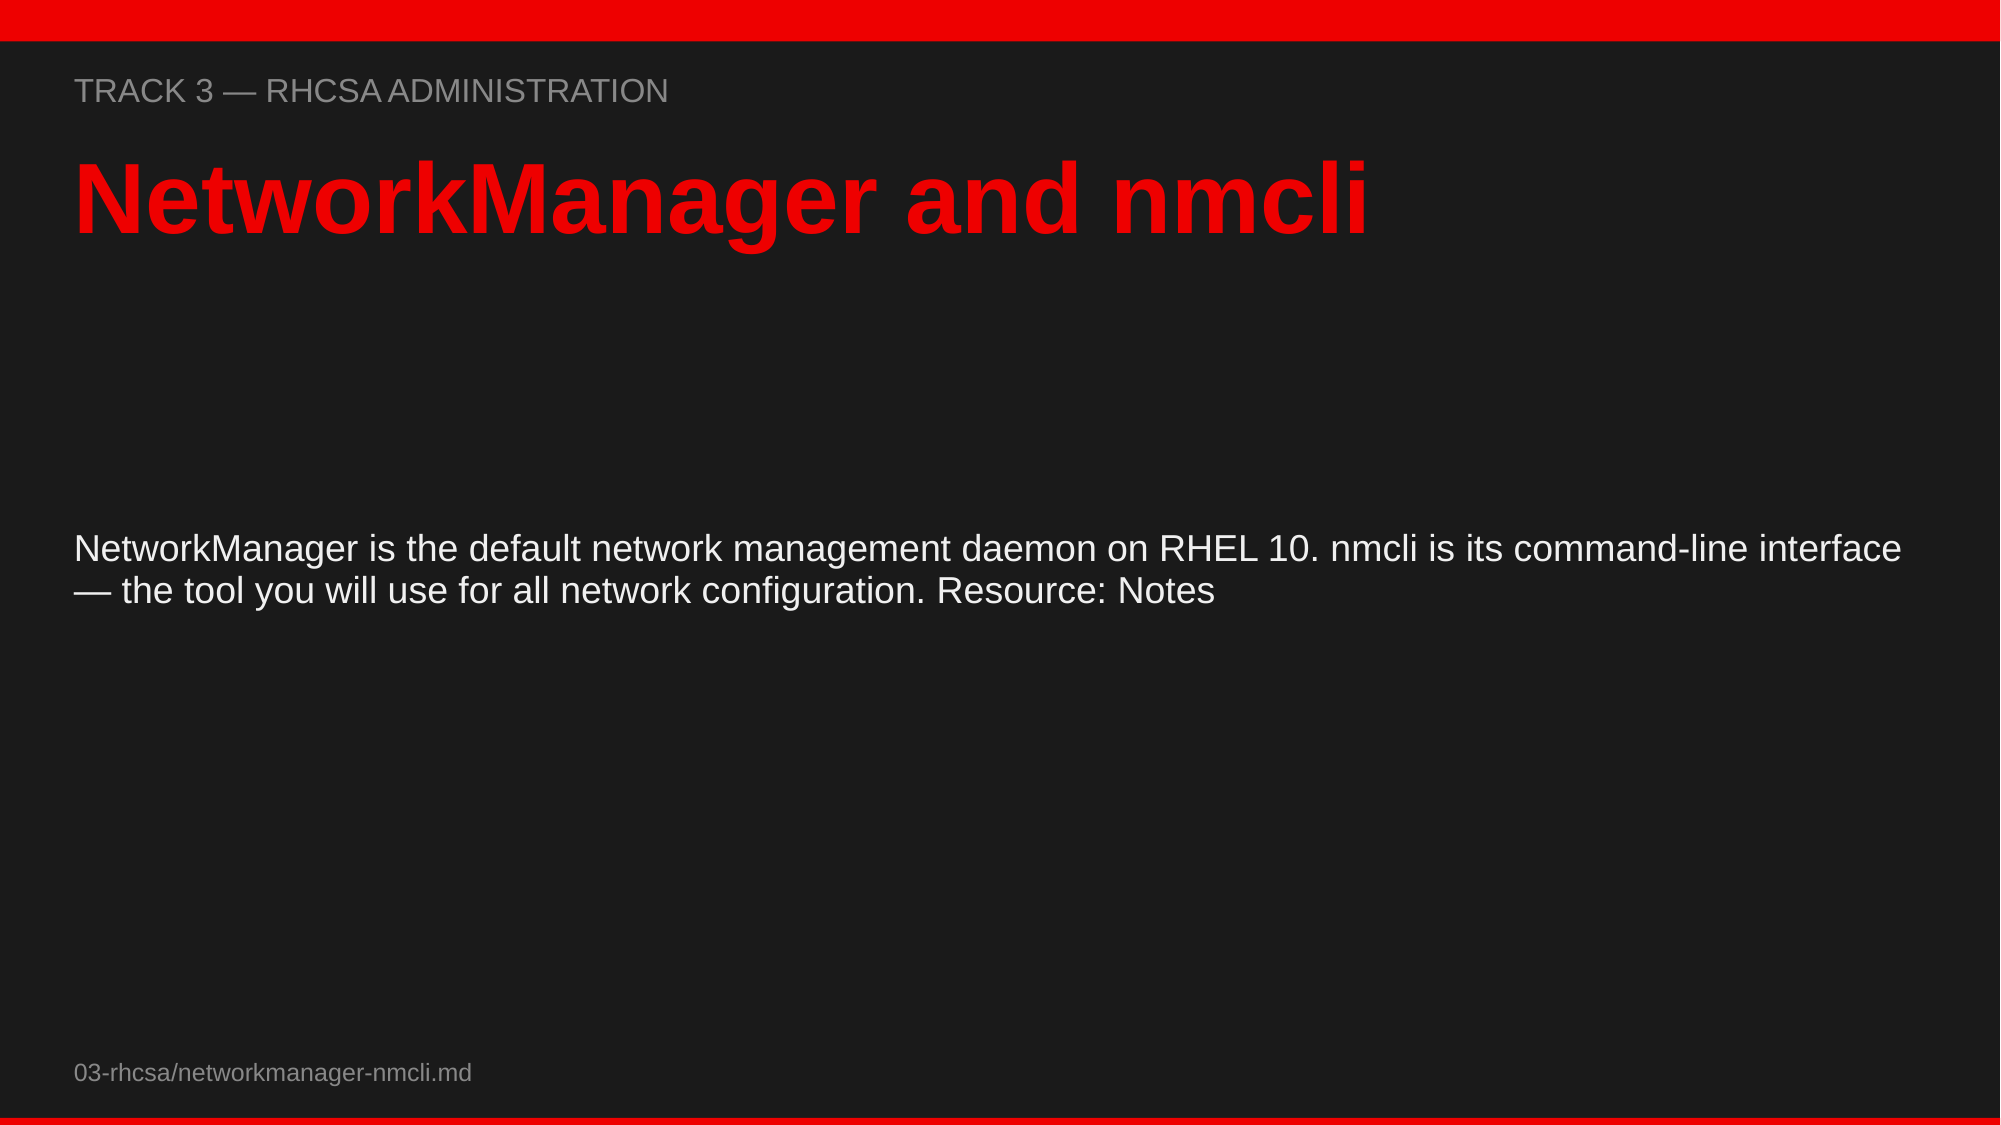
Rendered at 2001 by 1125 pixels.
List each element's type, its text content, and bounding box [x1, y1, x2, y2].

text_box [0, 1117, 2001, 1125]
text_box NetworkManager and nmcli [59, 135, 1942, 461]
text_box TRACK 3 — RHCSA ADMINISTRATION [59, 64, 1942, 119]
text_box [0, 0, 2001, 42]
text_box 03-rhcsa/networkmanager-nmcli.md [59, 1051, 1942, 1093]
text_box NetworkManager is the default network management daemon on RHEL 10. nmcli is its command-line interface — the tool you will use for all network configuration. Resource: Notes [59, 519, 1942, 727]
